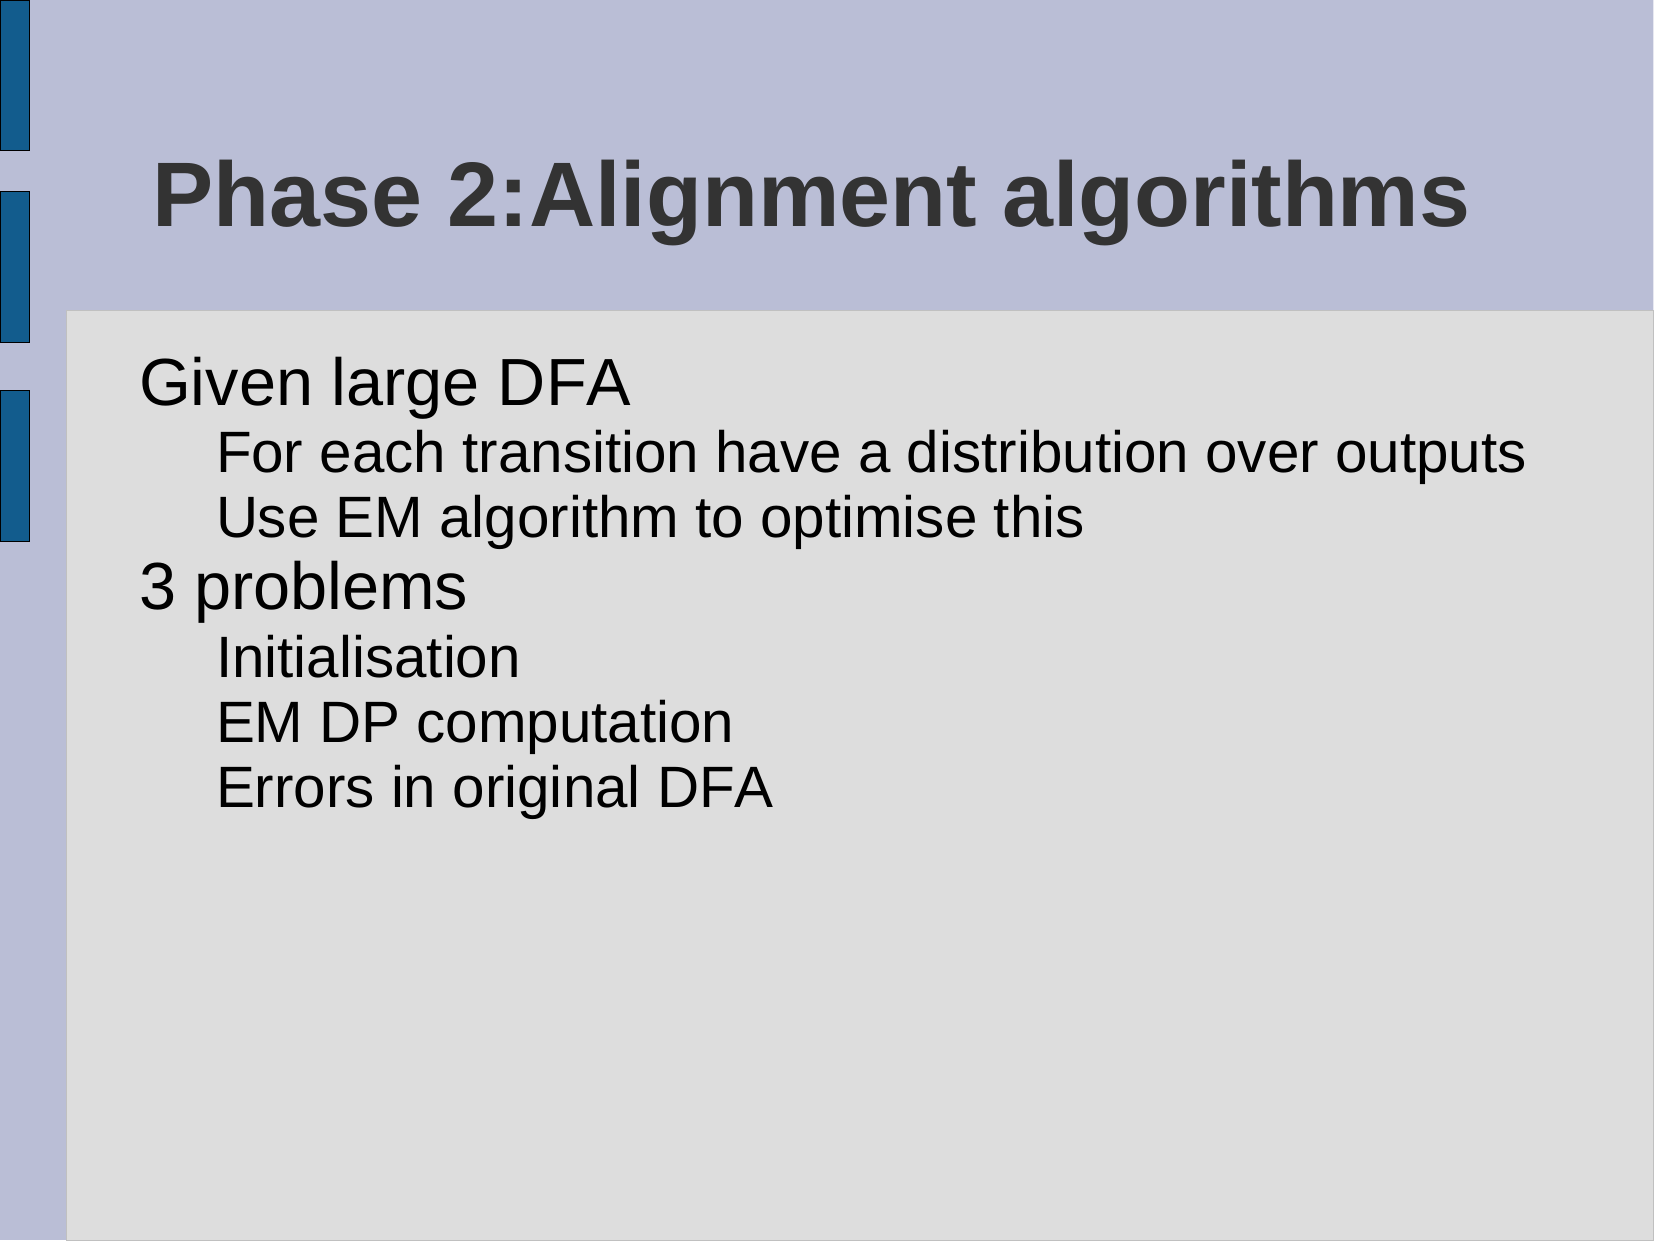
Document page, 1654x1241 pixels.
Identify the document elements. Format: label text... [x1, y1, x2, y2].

list Given large DFA For each transition have a distribution over outputs Use EM algorithm to optimise this 3 problems Initialisation EM DP computation Errors in original DFA [121, 344, 1534, 1127]
title Phase 2:Alignment algorithms [121, 91, 1534, 299]
